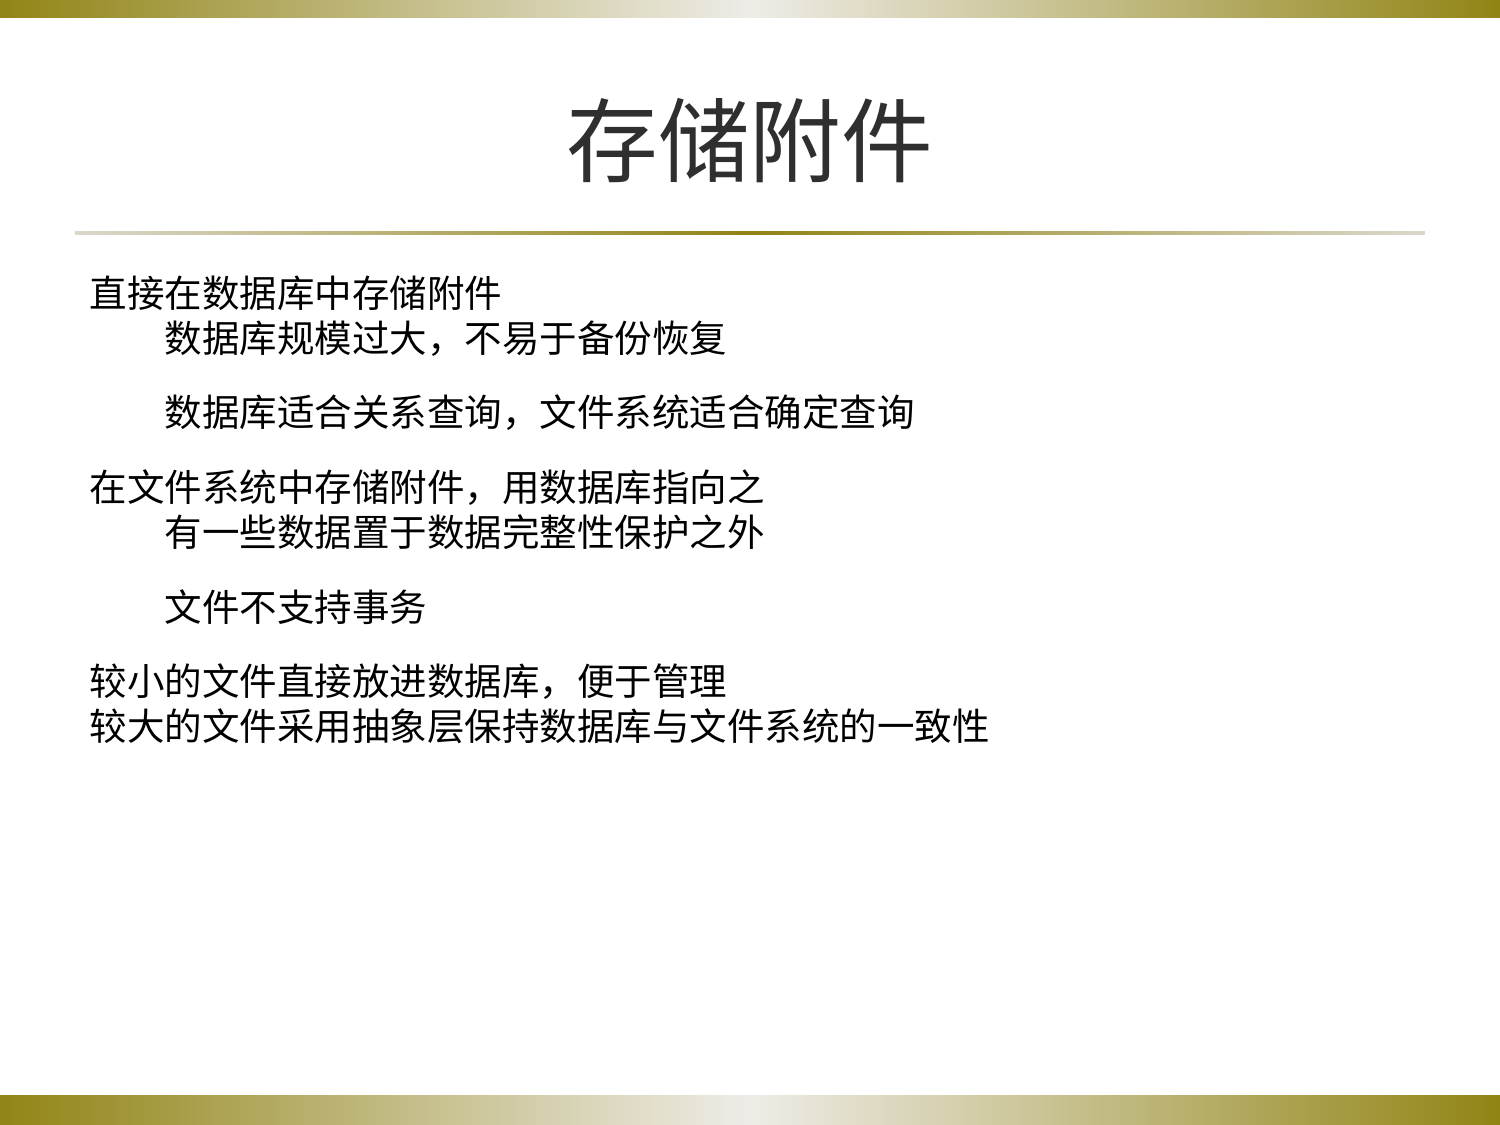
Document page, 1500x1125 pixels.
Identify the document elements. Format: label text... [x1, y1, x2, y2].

title 存储附件 [75, 45, 1425, 233]
list 直接在数据库中存储附件 数据库规模过大，不易于备份恢复 数据库适合关系查询，文件系统适合确定查询 在文件系统中存储附件，用数据库指向之 有一些数据置于数据完整性保护之外 文件不支持事务 较小的文件直接放进数据库，便于管理 较大的文件采用抽象层保持数据库与文件系统的一致性 [75, 262, 1425, 1032]
